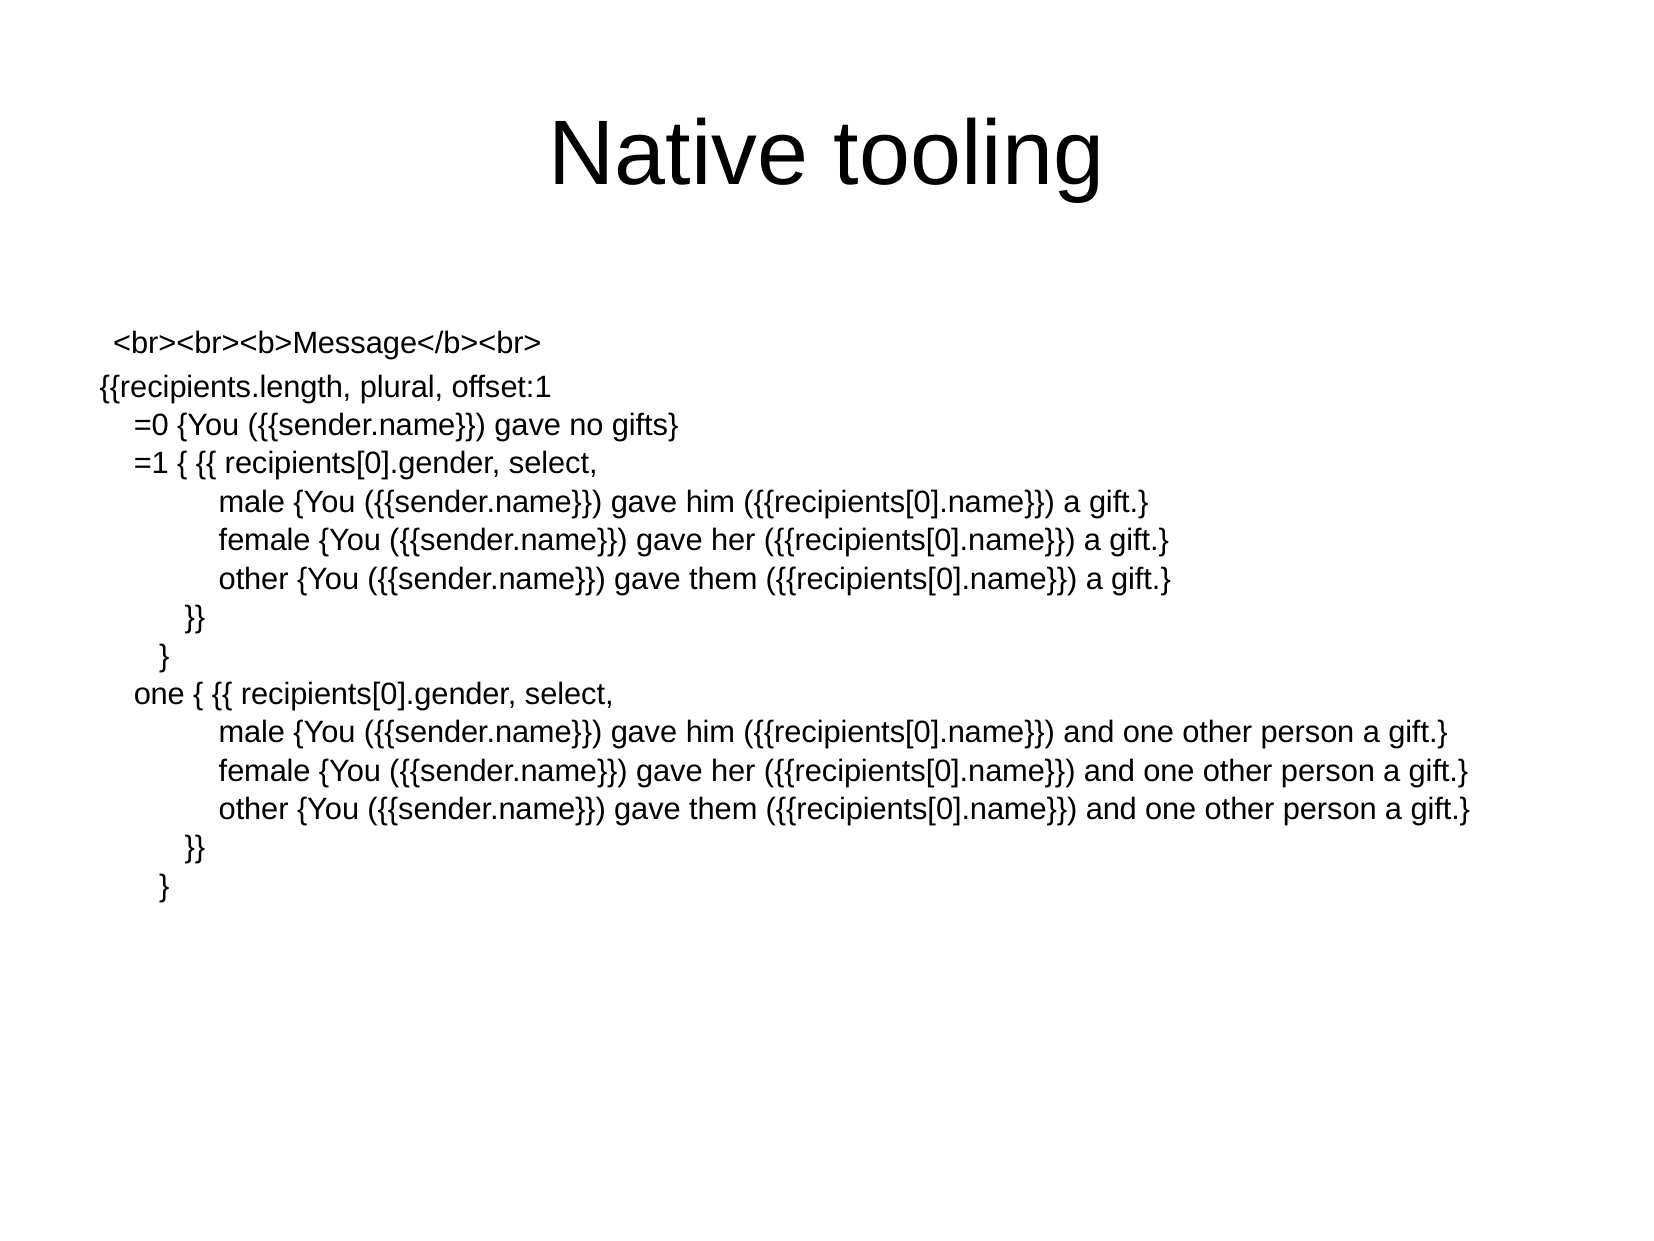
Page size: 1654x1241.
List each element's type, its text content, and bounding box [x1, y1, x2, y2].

title Native tooling [82, 49, 1571, 257]
list <br><br><b>Message</b><br> {{recipients.length, plural, offset:1 =0 {You ({{sender.name}}) gave no gifts} =1 { {{ recipients[0].gender, select, male {You ({{sender.name}}) gave him ({{recipients[0].name}}) a gift.} female {You ({{sender.name}}) gave her ({{recipients[0].name}}) a gift.} other {You ({{sender.name}}) gave them ({{recipients[0].name}}) a gift.} }} } one { {{ recipients[0].gender, select, male {You ({{sender.name}}) gave him ({{recipients[0].name}}) and one other person a gift.} female {You ({{sender.name}}) gave her ({{recipients[0].name}}) and one other person a gift.} other {You ({{sender.name}}) gave them ({{recipients[0].name}}) and one other person a gift.} }} } [82, 290, 1571, 1010]
